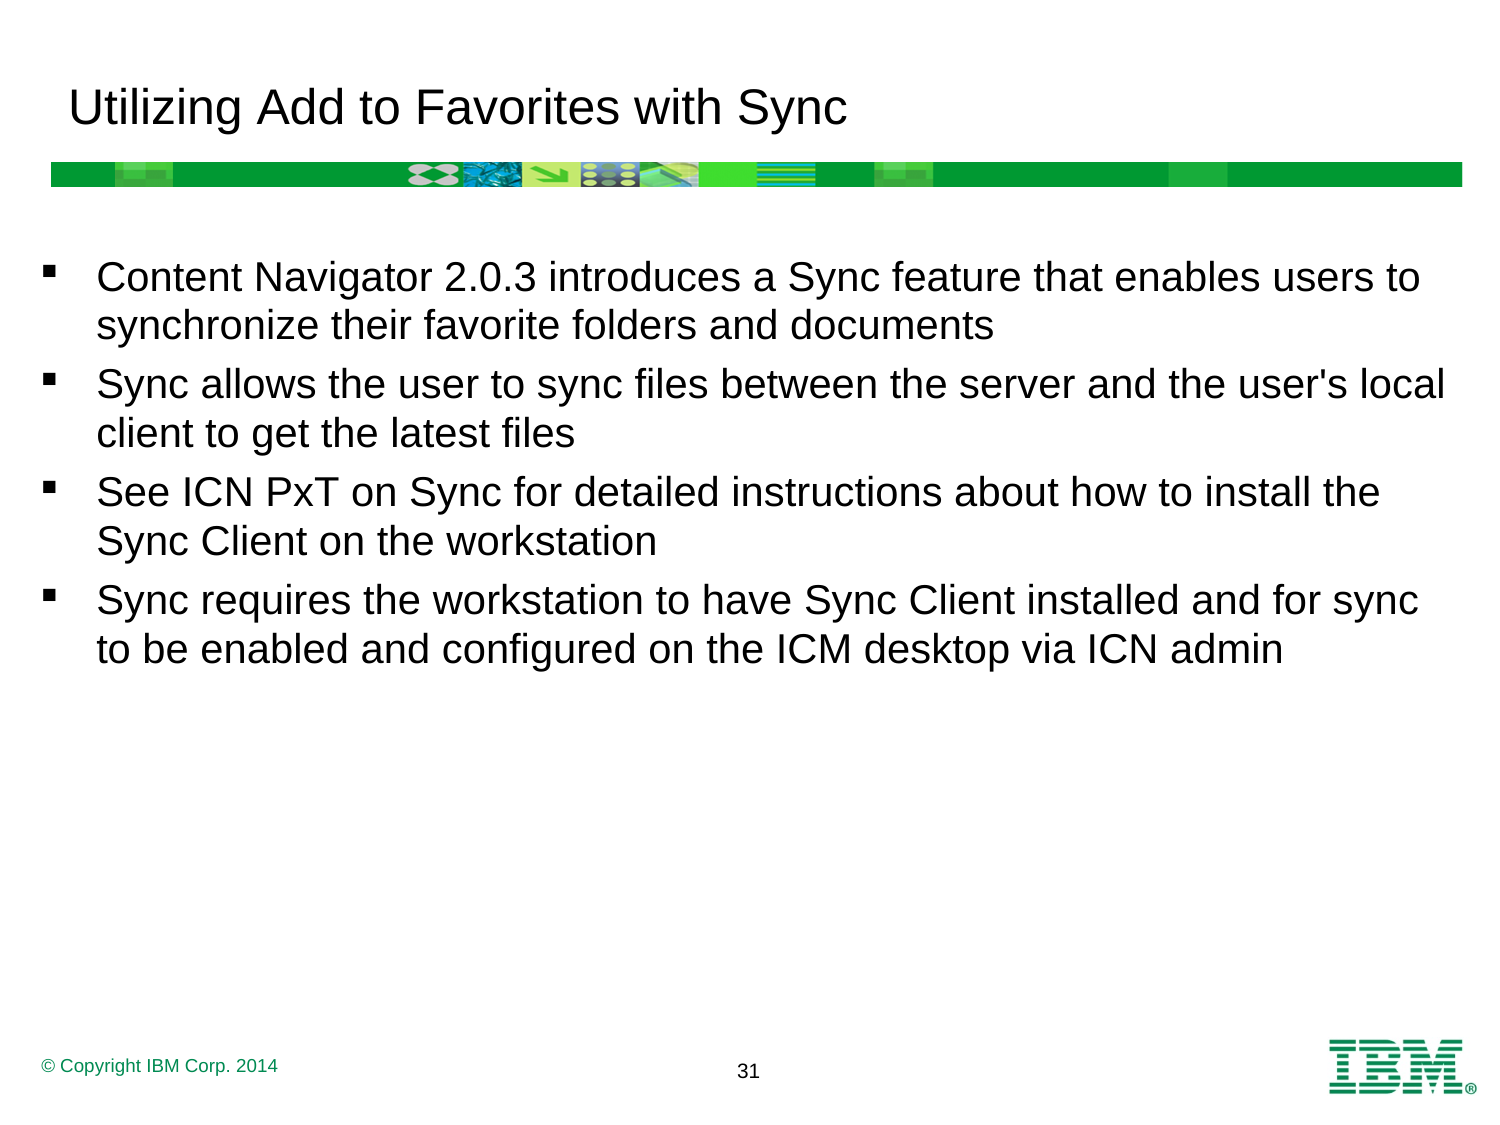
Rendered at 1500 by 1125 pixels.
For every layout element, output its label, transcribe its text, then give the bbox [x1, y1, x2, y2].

list Content Navigator 2.0.3 introduces a Sync feature that enables users to synchronize their favorite folders and documents Sync allows the user to sync files between the server and the user's local client to get the latest files See ICN PxT on Sync for detailed instructions about how to install the Sync Client on the workstation Sync requires the workstation to have Sync Client installed and for sync to be enabled and configured on the ICM desktop via ICN admin [24, 243, 1463, 1038]
picture [1327, 1037, 1479, 1096]
picture [50, 161, 1463, 189]
title Utilizing Add to Favorites with Sync [53, 69, 1239, 144]
